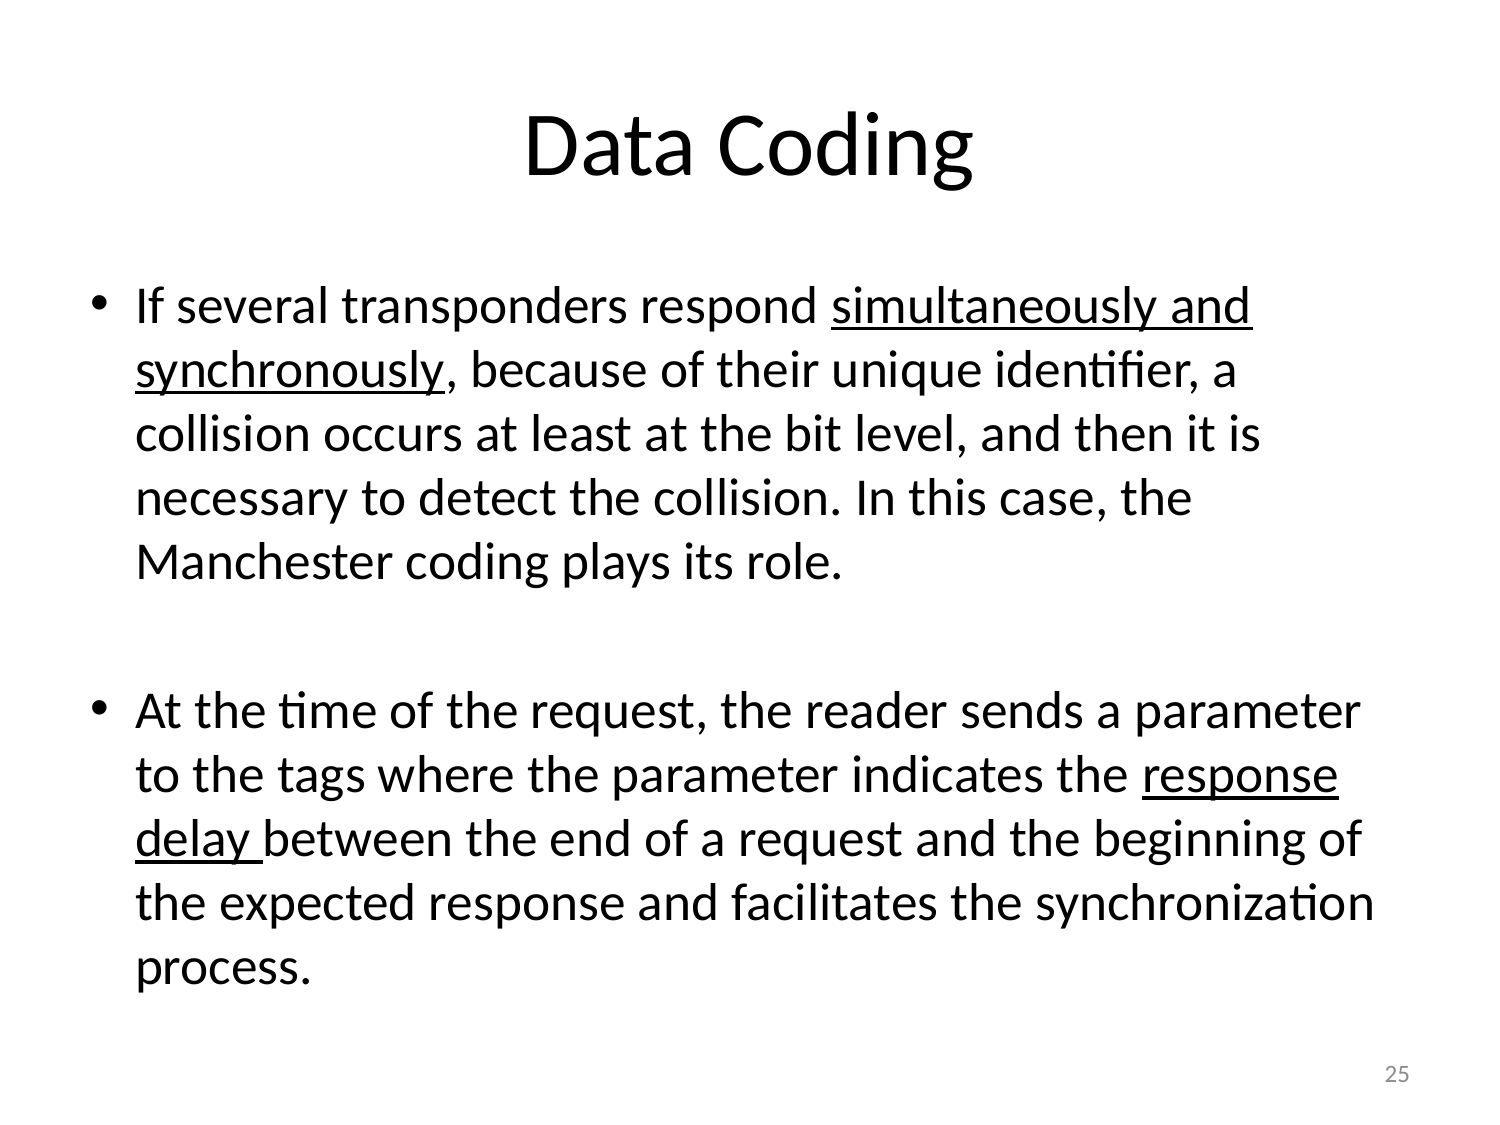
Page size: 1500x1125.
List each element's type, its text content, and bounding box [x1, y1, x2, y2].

slide_number <number> [1074, 1042, 1425, 1103]
list If several transponders respond simultaneously and synchronously, because of their unique identifier, a collision occurs at least at the bit level, and then it is necessary to detect the collision. In this case, the Manchester coding plays its role. At the time of the request, the reader sends a parameter to the tags where the parameter indicates the response delay between the end of a request and the beginning of the expected response and facilitates the synchronization process. [75, 262, 1425, 1005]
title Data Coding [75, 45, 1425, 233]
